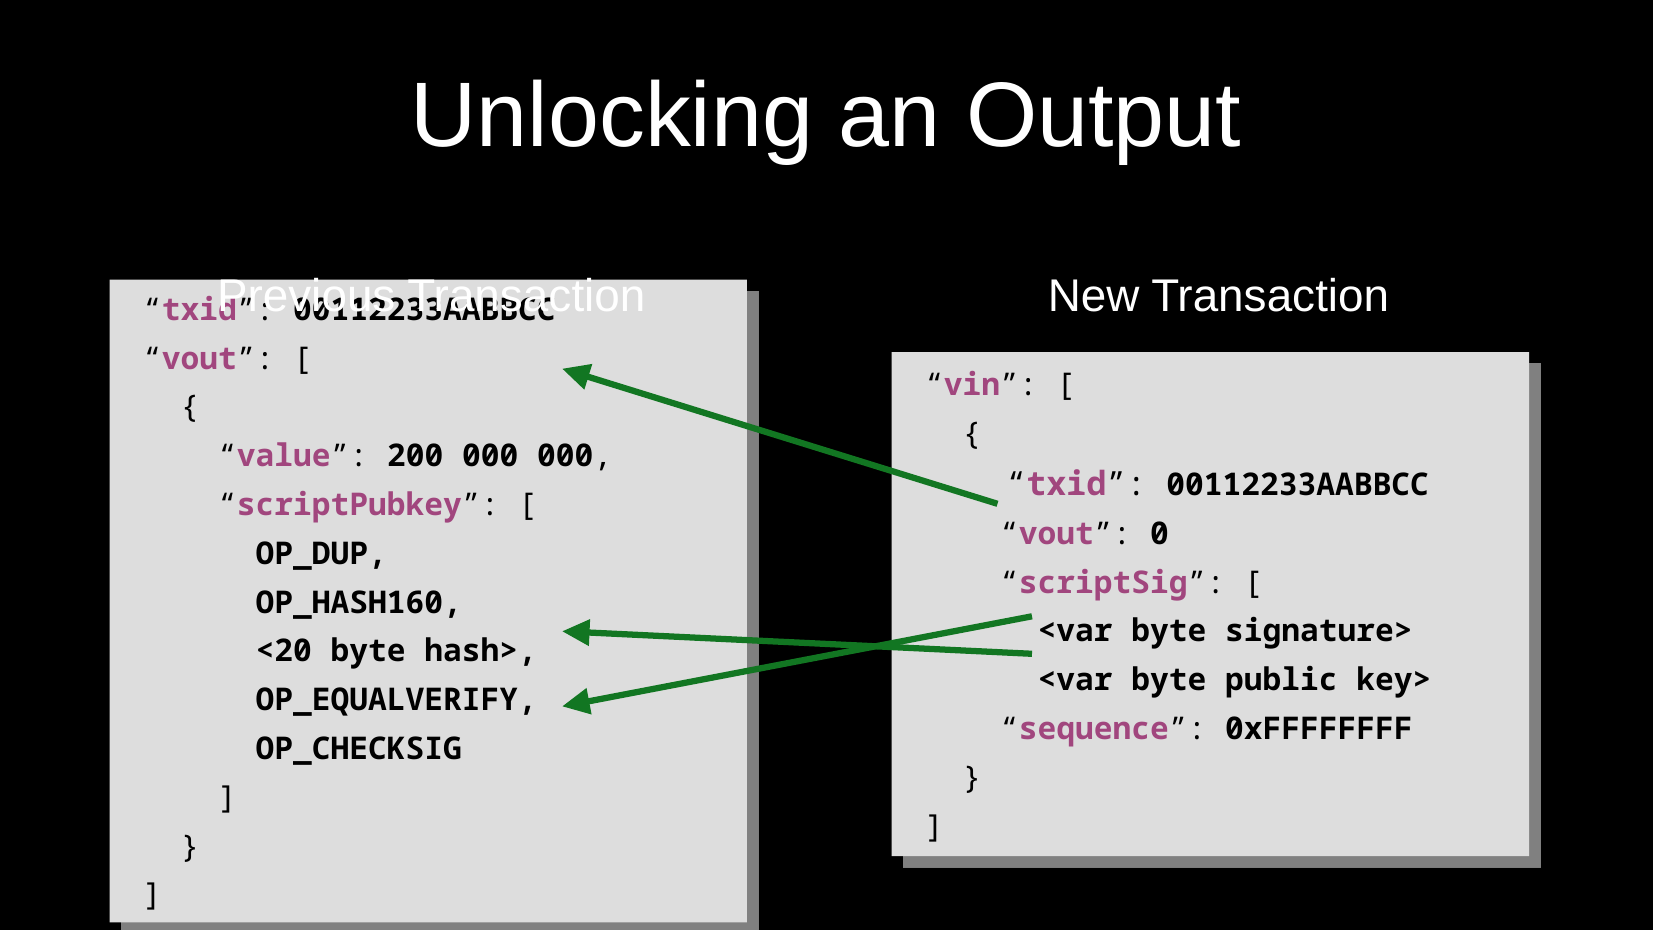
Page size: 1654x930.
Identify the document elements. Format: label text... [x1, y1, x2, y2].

text_box “txid”: 00112233AABBCC “vout”: [ { “value”: 200 000 000, “scriptPubkey”: [ OP_DUP, OP_HASH160, <20 byte hash>, OP_EQUALVERIFY, OP_CHECKSIG ] } ] [109, 351, 747, 851]
title Unlocking an Output [82, 37, 1571, 193]
text_box New Transaction [975, 262, 1463, 329]
text_box Previous Transaction [187, 262, 676, 329]
text_box “vin”: [ { “txid”: 00112233AABBCC “vout”: 0 “scriptSig”: [ <var byte signature> <var byte public key> “sequence”: 0xFFFFFFFF } ] [891, 352, 1530, 857]
